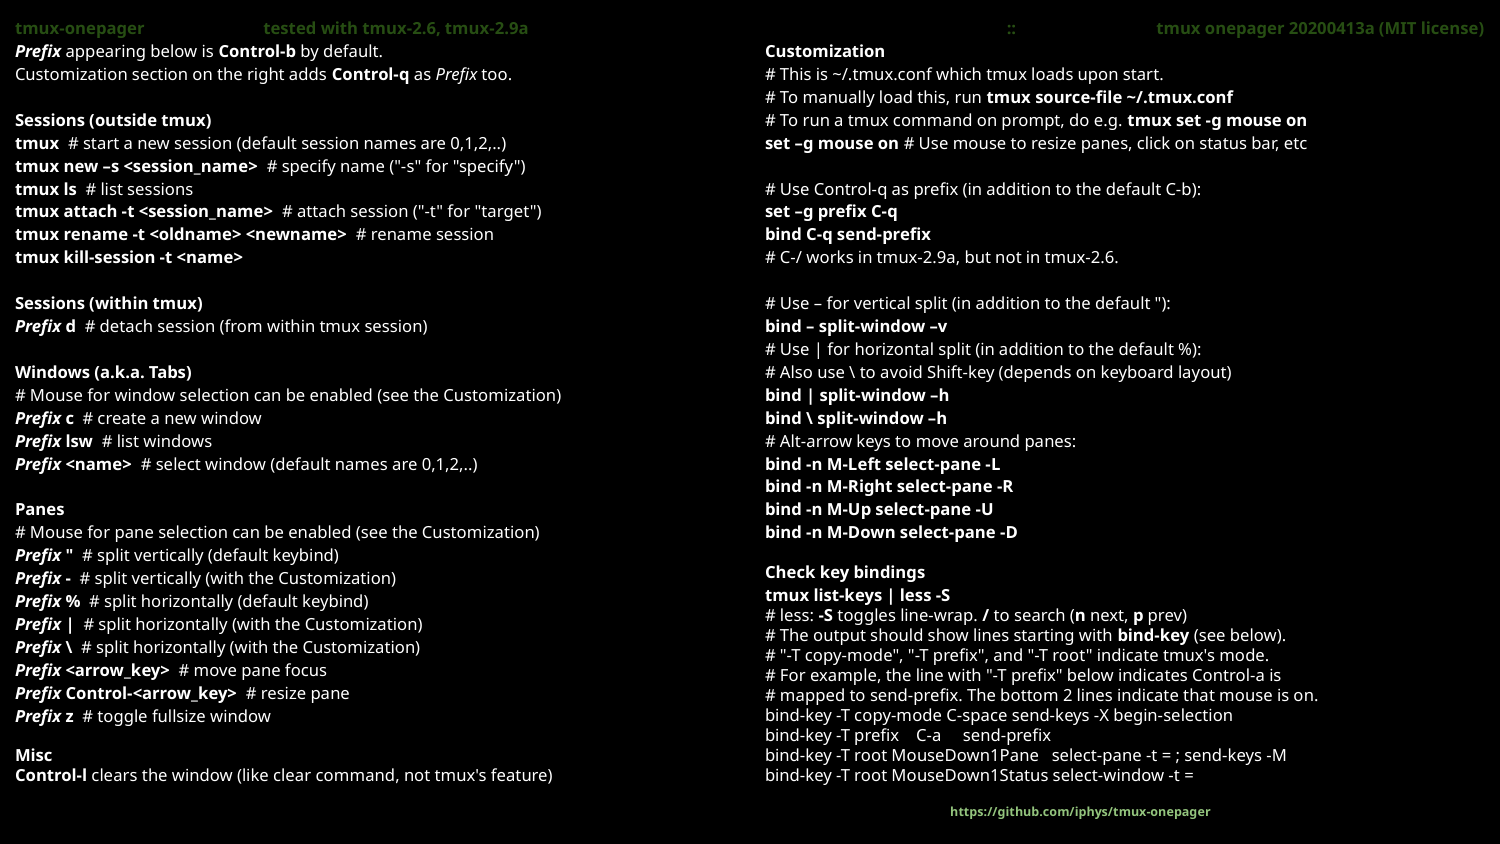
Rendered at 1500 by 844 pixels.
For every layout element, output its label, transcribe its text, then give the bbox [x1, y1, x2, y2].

text_box :: tmux onepager 20200413a (MIT license) Customization # This is ~/.tmux.conf which tmux loads upon start. # To manually load this, run tmux source-file ~/.tmux.conf # To run a tmux command on prompt, do e.g. tmux set -g mouse on set –g mouse on # Use mouse to resize panes, click on status bar, etc # Use Control-q as prefix (in addition to the default C-b): set –g prefix C-q bind C-q send-prefix # C-/ works in tmux-2.9a, but not in tmux-2.6. # Use – for vertical split (in addition to the default "): bind – split-window –v # Use | for horizontal split (in addition to the default %): # Also use \ to avoid Shift-key (depends on keyboard layout) bind | split-window –h bind \ split-window –h # Alt-arrow keys to move around panes: bind -n M-Left select-pane -L bind -n M-Right select-pane -R bind -n M-Up select-pane -U bind -n M-Down select-pane -D Check key bindings tmux list-keys | less -S # less: -S toggles line-wrap. / to search (n next, p prev) # The output should show lines starting with bind-key (see below). # "-T copy-mode", "-T prefix", and "-T root" indicate tmux's mode. # For example, the line with "-T prefix" below indicates Control-a is # mapped to send-prefix. The bottom 2 lines indicate that mouse is on. bind-key -T copy-mode C-space send-keys -X begin-selection bind-key -T prefix C-a send-prefix bind-key -T root MouseDown1Pane select-pane -t = ; send-keys -M bind-key -T root MouseDown1Status select-window -t = https://github.com/iphys/tmux-onepager [750, 0, 1500, 844]
text_box tmux-onepager tested with tmux-2.6, tmux-2.9a Prefix appearing below is Control-b by default. Customization section on the right adds Control-q as Prefix too. Sessions (outside tmux) tmux # start a new session (default session names are 0,1,2,..) tmux new –s <session_name> # specify name ("-s" for "specify") tmux ls # list sessions tmux attach -t <session_name> # attach session ("-t" for "target") tmux rename -t <oldname> <newname> # rename session tmux kill-session -t <name> Sessions (within tmux) Prefix d # detach session (from within tmux session) Windows (a.k.a. Tabs) # Mouse for window selection can be enabled (see the Customization) Prefix c # create a new window Prefix lsw # list windows Prefix <name> # select window (default names are 0,1,2,..) Panes # Mouse for pane selection can be enabled (see the Customization) Prefix " # split vertically (default keybind) Prefix - # split vertically (with the Customization) Prefix % # split horizontally (default keybind) Prefix | # split horizontally (with the Customization) Prefix \ # split horizontally (with the Customization) Prefix <arrow_key> # move pane focus Prefix Control-<arrow_key> # resize pane Prefix z # toggle fullsize window Misc Control-l clears the window (like clear command, not tmux's feature) [0, 0, 750, 844]
